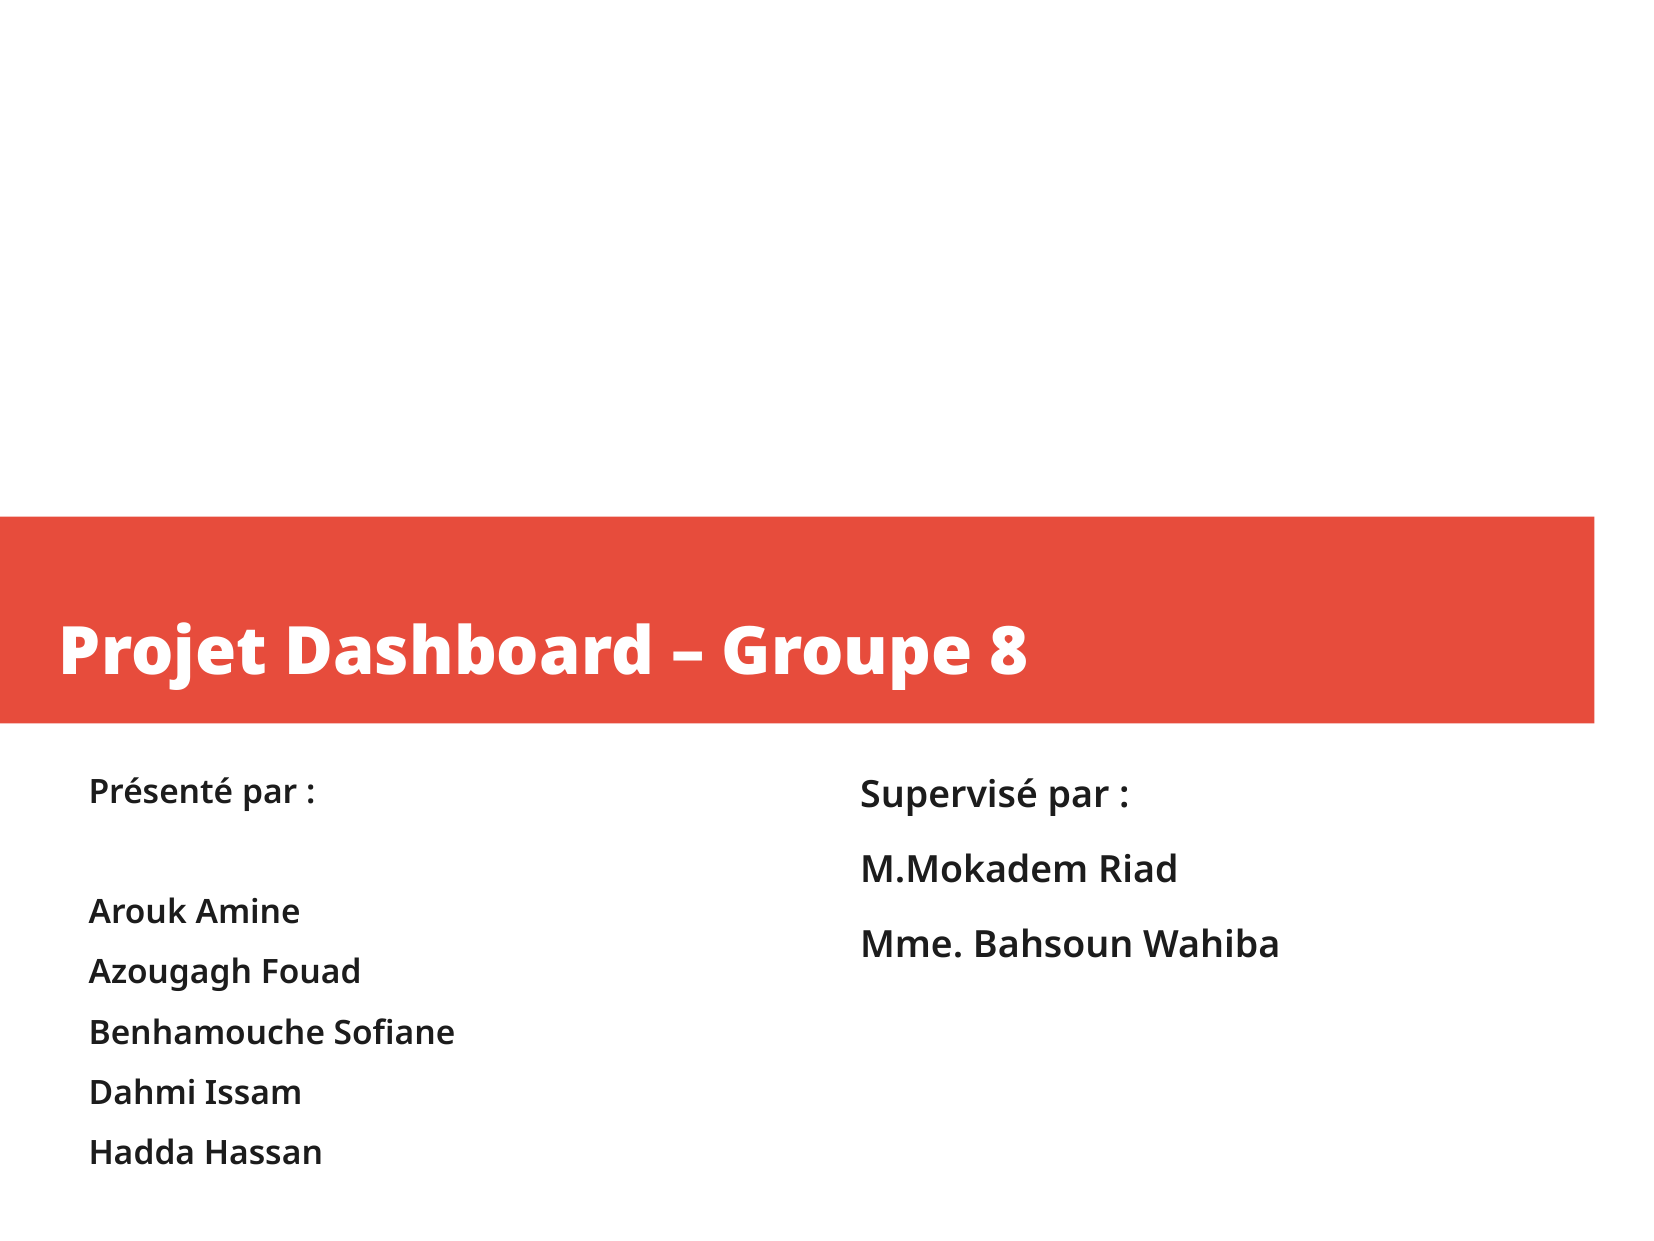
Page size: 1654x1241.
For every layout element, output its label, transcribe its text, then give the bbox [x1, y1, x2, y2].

list Supervisé par : M.Mokadem Riad Mme. Bahsoun Wahiba [860, 767, 1596, 1182]
title Projet Dashboard – Groupe 8 [59, 546, 1595, 694]
list Présenté par : Arouk Amine Azougagh Fouad Benhamouche Sofiane Dahmi Issam Hadda Hassan [88, 767, 824, 1182]
